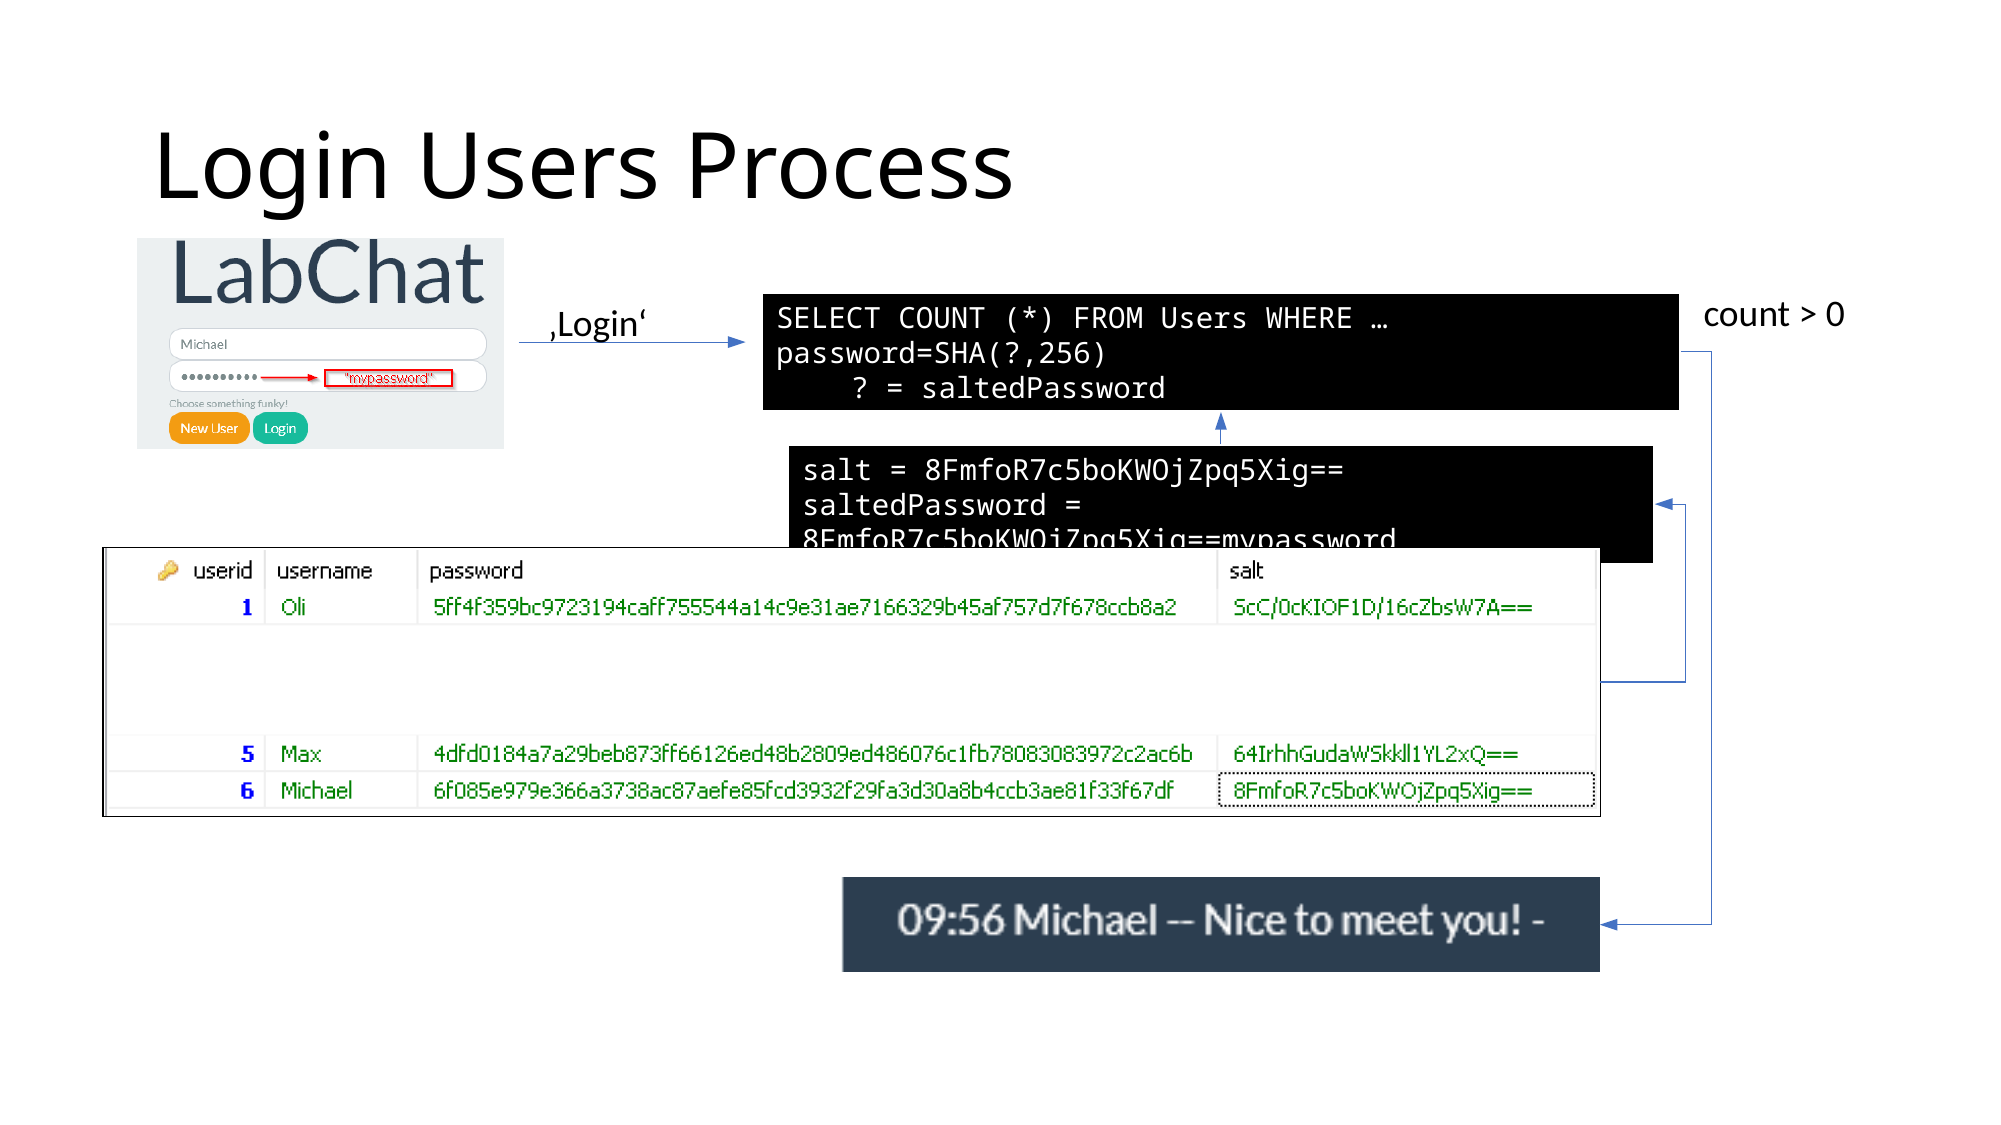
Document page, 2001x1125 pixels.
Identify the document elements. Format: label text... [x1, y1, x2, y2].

text_box salt = 8FmfoR7c5boKWOjZpq5Xig== saltedPassword = 8FmfoR7c5boKWOjZpq5Xig==mypassword [787, 444, 1655, 531]
picture [103, 548, 1600, 816]
picture [137, 238, 504, 449]
text_box count > 0 [1688, 281, 1867, 343]
text_box SELECT COUNT (*) FROM Users WHERE … password=SHA(?,256) ? = saltedPassword [761, 291, 1681, 378]
text_box ‚Login‘ [533, 291, 665, 353]
picture [841, 877, 1600, 972]
title Login Users Process [137, 59, 1863, 278]
